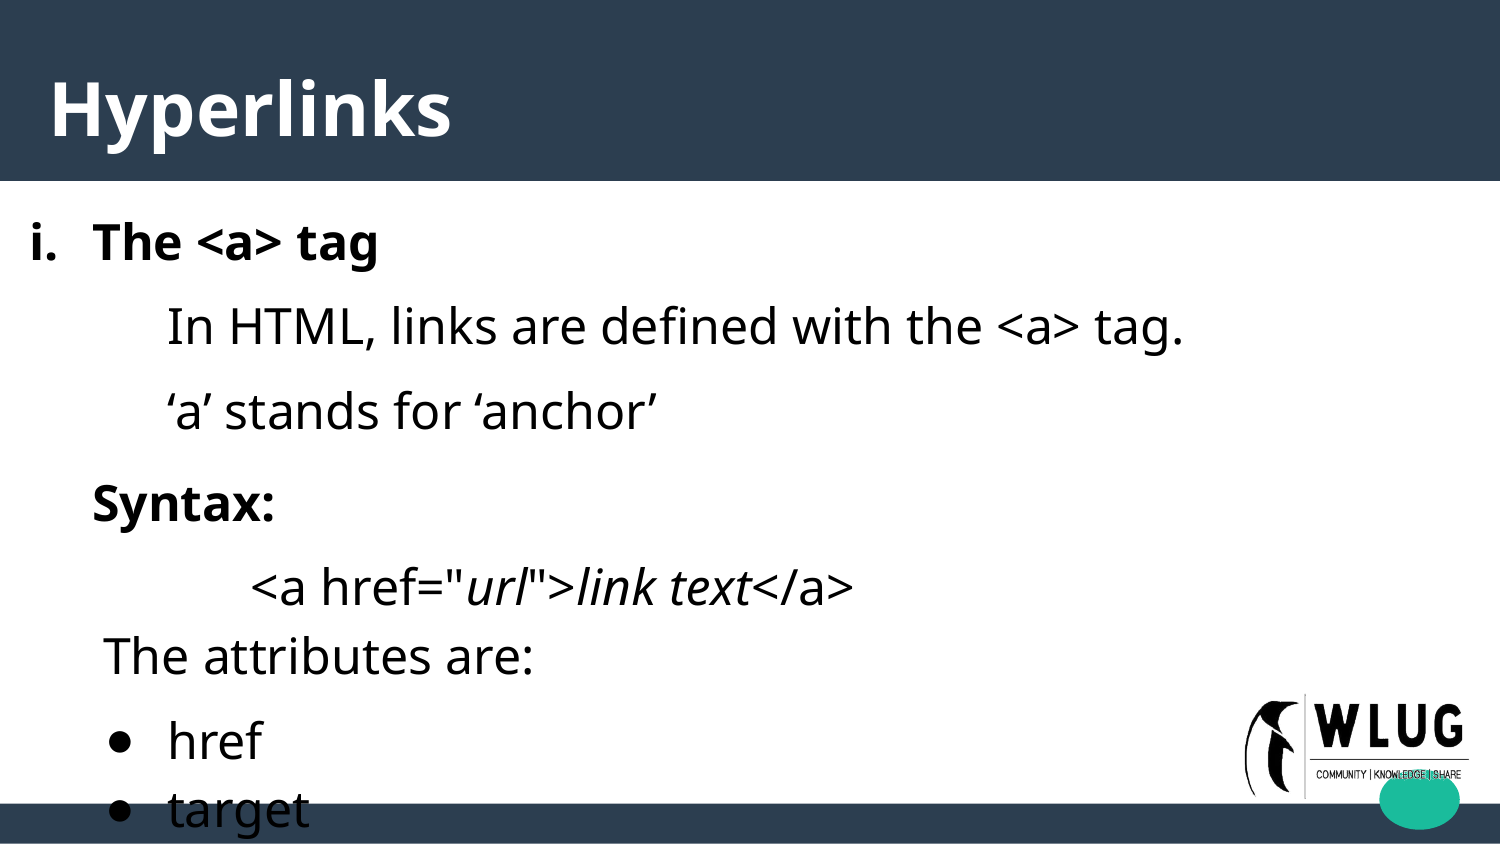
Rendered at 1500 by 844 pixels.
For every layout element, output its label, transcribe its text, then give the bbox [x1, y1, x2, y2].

text_box Hyperlinks [48, 56, 756, 151]
text_box The <a> tag In HTML, links are defined with the <a> tag. ‘a’ stands for ‘anchor’ Syntax: <a href="url">link text</a> The attributes are: href target [0, 199, 1483, 804]
